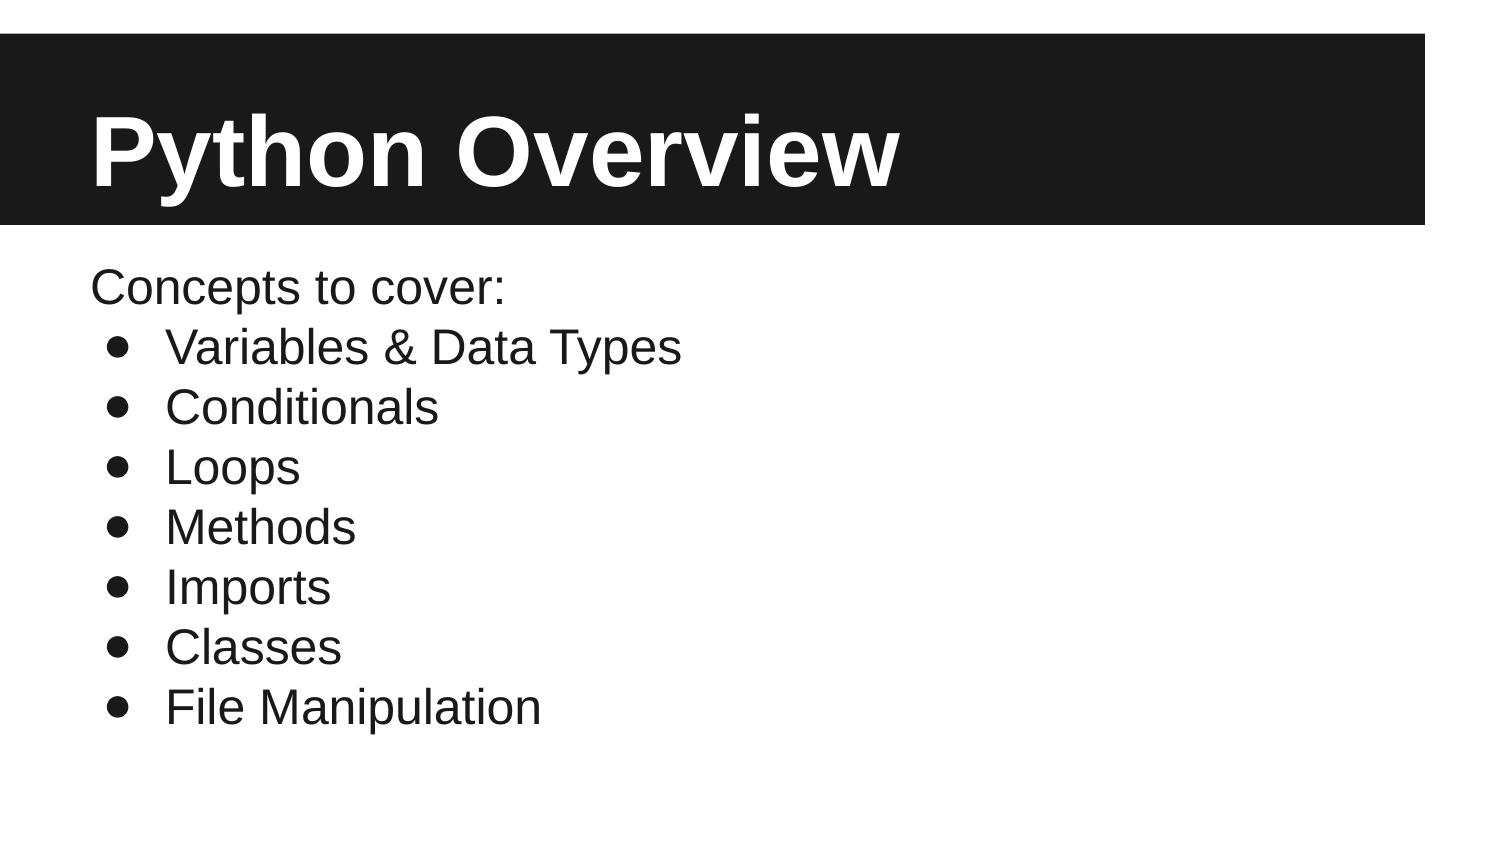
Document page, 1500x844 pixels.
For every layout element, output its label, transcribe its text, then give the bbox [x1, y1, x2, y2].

list Concepts to cover: Variables & Data Types Conditionals Loops Methods Imports Classes File Manipulation [75, 239, 1425, 838]
title Python Overview [75, 33, 1425, 221]
